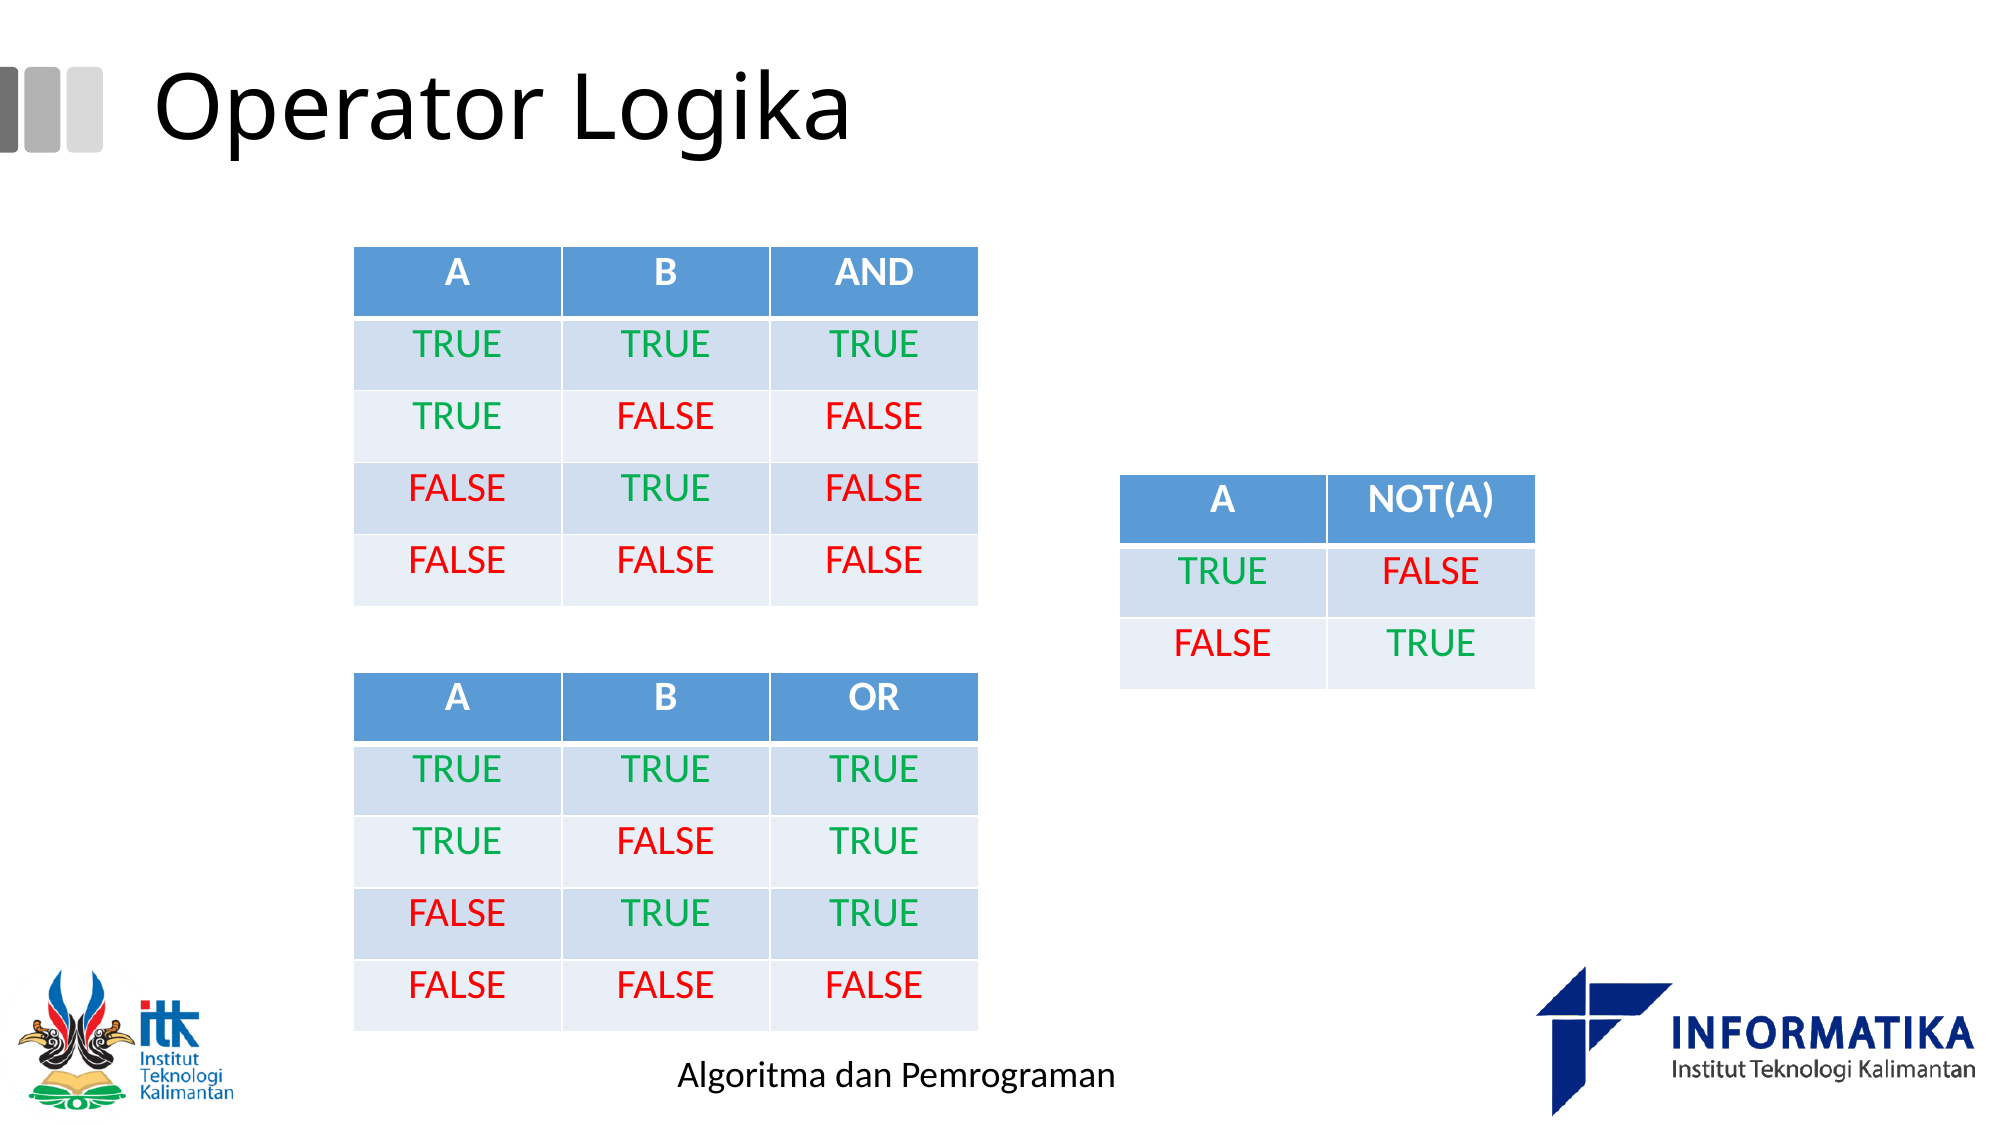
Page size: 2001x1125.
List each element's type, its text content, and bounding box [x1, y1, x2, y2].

table_cell TRUE [563, 747, 769, 815]
table_cell FALSE [563, 391, 769, 462]
table_header A [354, 247, 561, 316]
table_cell FALSE [771, 391, 978, 462]
table_cell TRUE [354, 817, 561, 887]
table_header A [354, 673, 561, 741]
text_box Operator Logika [137, 1, 1863, 219]
table_cell TRUE [563, 889, 769, 959]
table_cell FALSE [354, 535, 561, 606]
table_header OR [771, 673, 978, 741]
table_header AND [771, 247, 978, 316]
table_header A [1120, 475, 1326, 543]
text_box Algoritma dan Pemrograman [662, 1042, 1338, 1103]
table_cell TRUE [563, 463, 769, 534]
table_cell TRUE [354, 391, 561, 462]
table_cell TRUE [771, 889, 978, 959]
table_cell TRUE [771, 747, 978, 815]
table_cell FALSE [771, 463, 978, 534]
table_cell TRUE [354, 747, 561, 815]
table_cell FALSE [563, 535, 769, 606]
table_cell TRUE [1328, 619, 1535, 689]
table_cell FALSE [1120, 619, 1326, 689]
table_header B [563, 673, 769, 741]
table_cell TRUE [771, 817, 978, 887]
picture [0, 935, 252, 1125]
table_cell FALSE [354, 961, 561, 1031]
table_cell FALSE [354, 889, 561, 959]
table_cell TRUE [771, 321, 978, 390]
table_cell FALSE [354, 463, 561, 534]
table_cell TRUE [1120, 549, 1326, 617]
table_cell FALSE [563, 961, 769, 1031]
table_cell TRUE [354, 321, 561, 390]
table_header NOT(A) [1328, 475, 1535, 543]
table_header B [563, 247, 769, 316]
table_cell FALSE [563, 817, 769, 887]
table_cell FALSE [771, 535, 978, 606]
table_cell TRUE [563, 321, 769, 390]
table_cell FALSE [1328, 549, 1535, 617]
table_cell FALSE [771, 961, 978, 1031]
picture [1534, 965, 1976, 1118]
